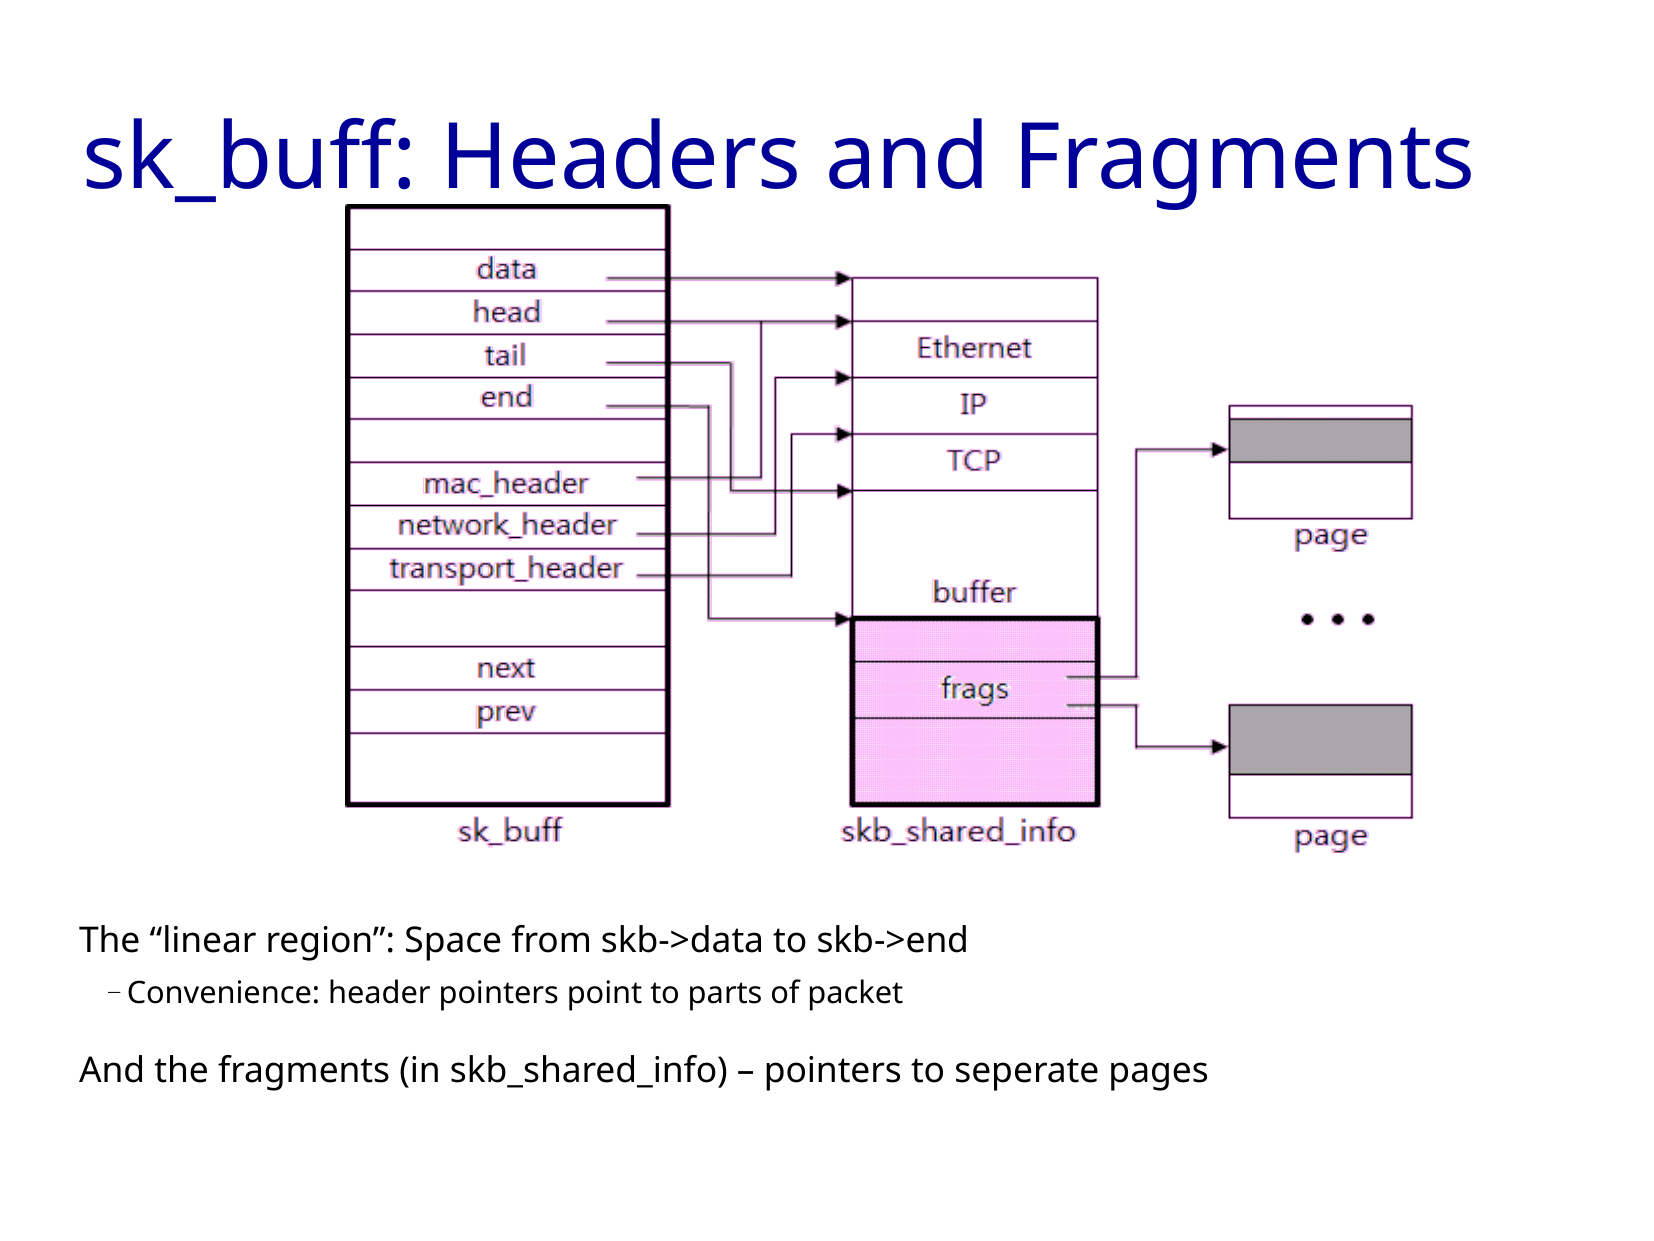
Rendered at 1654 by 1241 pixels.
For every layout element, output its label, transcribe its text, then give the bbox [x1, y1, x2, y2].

list The “linear region”: Space from skb->data to skb->end Convenience: header pointers point to parts of packet And the fragments (in skb_shared_info) – pointers to seperate pages [60, 915, 1571, 1096]
picture [345, 204, 1456, 871]
title sk_buff: Headers and Fragments [82, 49, 1571, 257]
